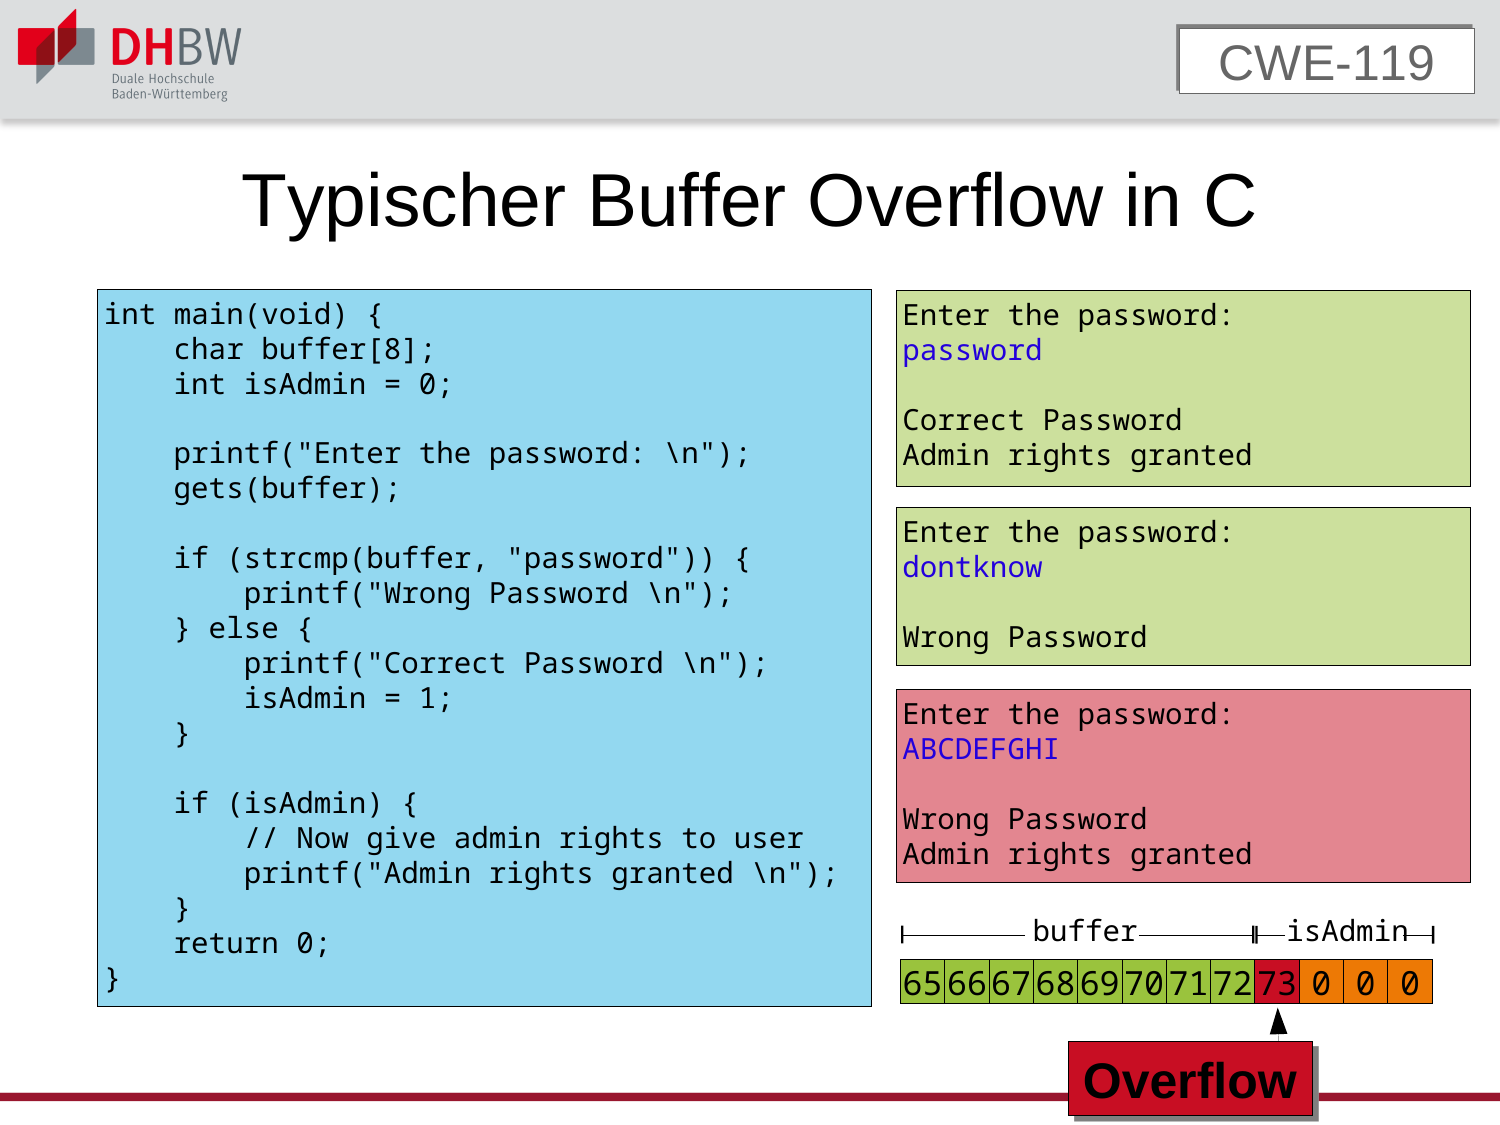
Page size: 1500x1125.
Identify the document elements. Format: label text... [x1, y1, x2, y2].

text_box 69 [1077, 959, 1122, 1004]
text_box 73 [1255, 959, 1300, 1004]
picture [0, 0, 1500, 134]
text_box 66 [945, 959, 989, 1004]
text_box 72 [1210, 959, 1255, 1004]
text_box 0 [1387, 959, 1433, 1004]
text_box 71 [1166, 959, 1210, 1004]
text_box Enter the password: password Correct Password Admin rights granted [896, 290, 1471, 487]
title Typischer Buffer Overflow in C [0, 134, 1500, 266]
text_box int main(void) { char buffer[8]; int isAdmin = 0; printf("Enter the password: \n"); gets(buffer); if (strcmp(buffer, "password")) { printf("Wrong Password \n"); } else { printf("Correct Password \n"); isAdmin = 1; } if (isAdmin) { // Now give admin rights to user printf("Admin rights granted \n"); } return 0; } [97, 289, 872, 1007]
text_box 65 [900, 959, 945, 1004]
text_box CWE-119 [1179, 28, 1475, 94]
text_box buffer [1017, 905, 1144, 955]
text_box 0 [1300, 959, 1343, 1004]
text_box Enter the password: dontknow Wrong Password [896, 507, 1471, 666]
text_box isAdmin [1271, 905, 1414, 955]
picture [0, 266, 1500, 1121]
text_box Enter the password: ABCDEFGHI Wrong Password Admin rights granted [896, 689, 1471, 883]
text_box 70 [1122, 959, 1166, 1004]
text_box Overflow [1068, 1041, 1313, 1116]
text_box 68 [1033, 959, 1077, 1004]
text_box 67 [989, 959, 1033, 1004]
text_box 0 [1343, 959, 1387, 1004]
